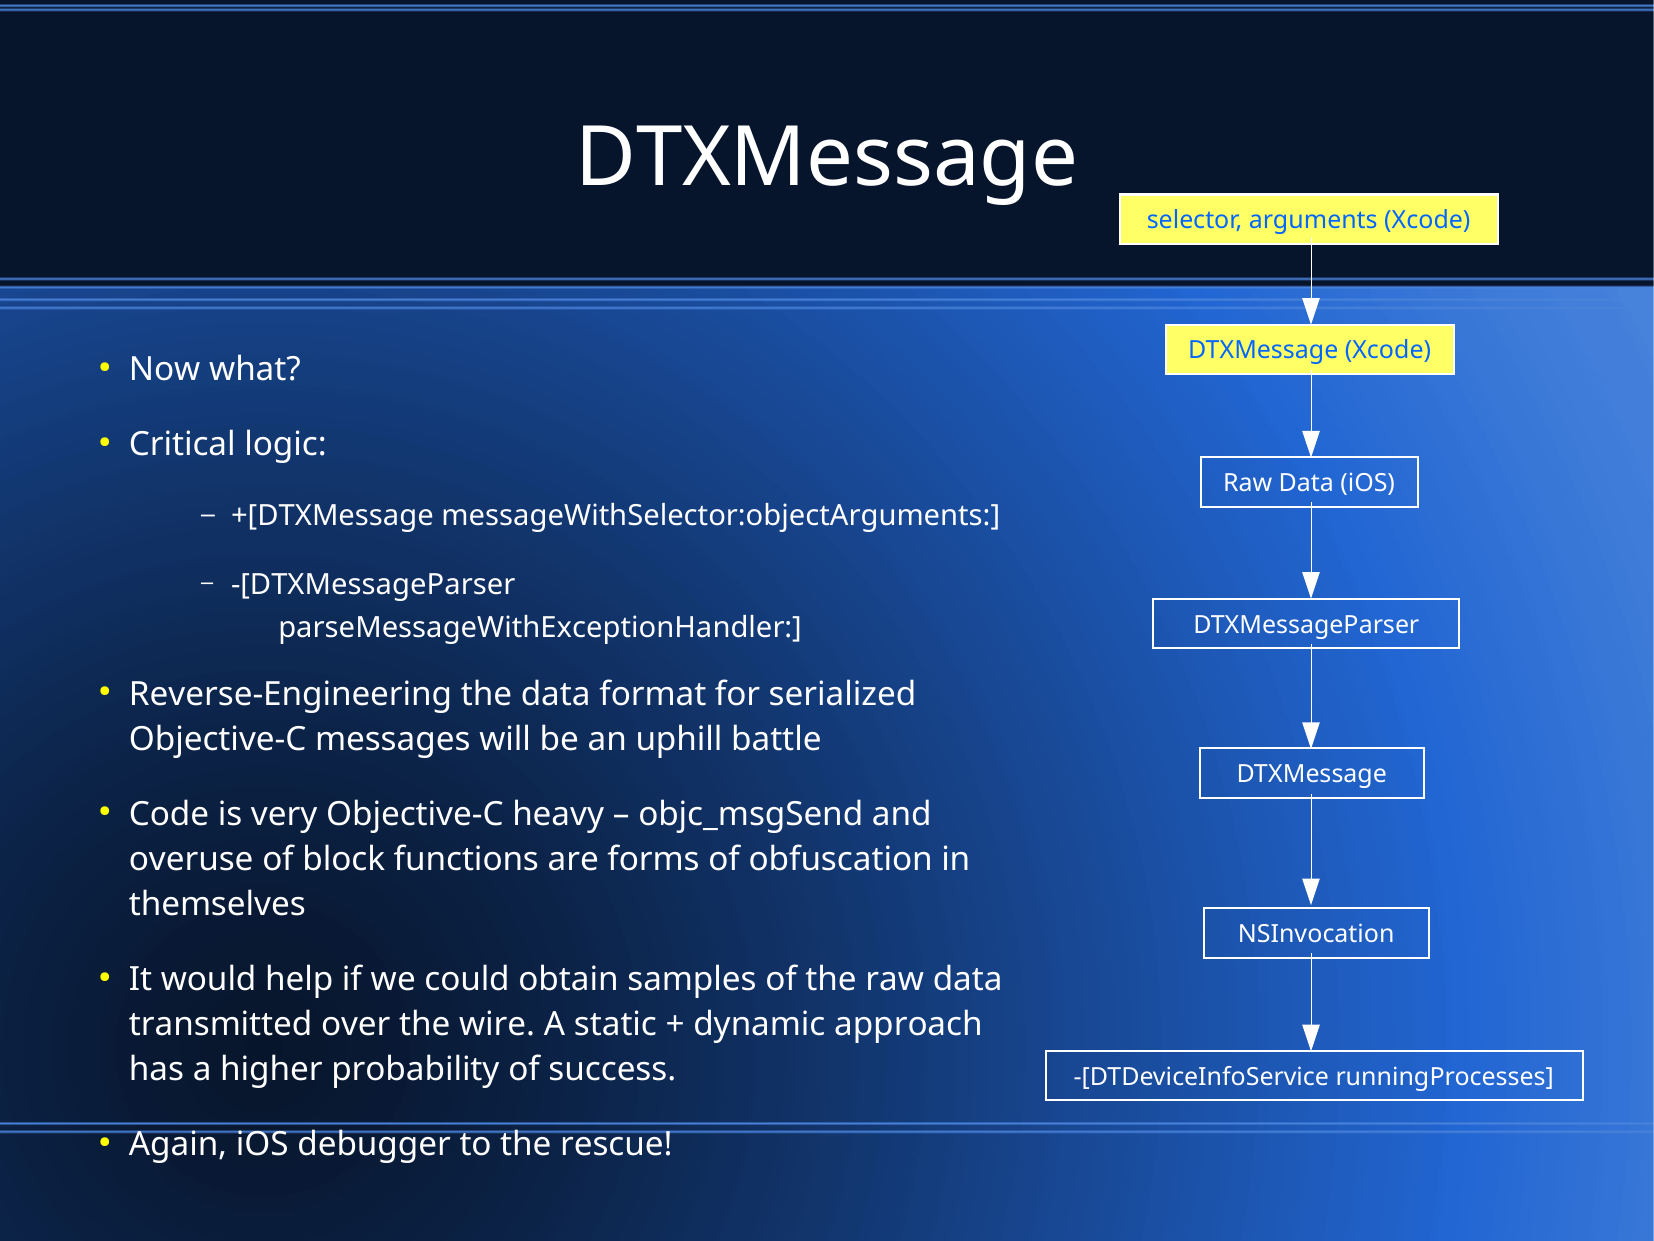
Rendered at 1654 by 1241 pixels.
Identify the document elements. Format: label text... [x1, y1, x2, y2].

table_header Raw Data (iOS) [1202, 458, 1417, 506]
table_header -[DTDeviceInfoService runningProcesses] [1047, 1052, 1582, 1099]
table_header selector, arguments (Xcode) [1121, 196, 1497, 243]
title DTXMessage [82, 49, 1571, 257]
table_header DTXMessageParser [1154, 600, 1458, 647]
table_header DTXMessage [1201, 749, 1423, 797]
picture [0, 0, 1654, 1241]
list Now what? Critical logic: ﻿+[DTXMessage messageWithSelector:objectArguments:] ﻿-[DTXMessageParser parseMessageWithExceptionHandler:] Reverse-Engineering the data format for serialized Objective-C messages will be an uphill battle Code is very Objective-C heavy – objc_msgSend and overuse of block functions are forms of obfuscation in themselves It would help if we could obtain samples of the raw data transmitted over the wire. A static + dynamic approach has a higher probability of success. Again, iOS debugger to the rescue! [91, 345, 1019, 1088]
table_header DTXMessage (Xcode) [1167, 326, 1453, 373]
table_header NSInvocation [1205, 909, 1428, 957]
